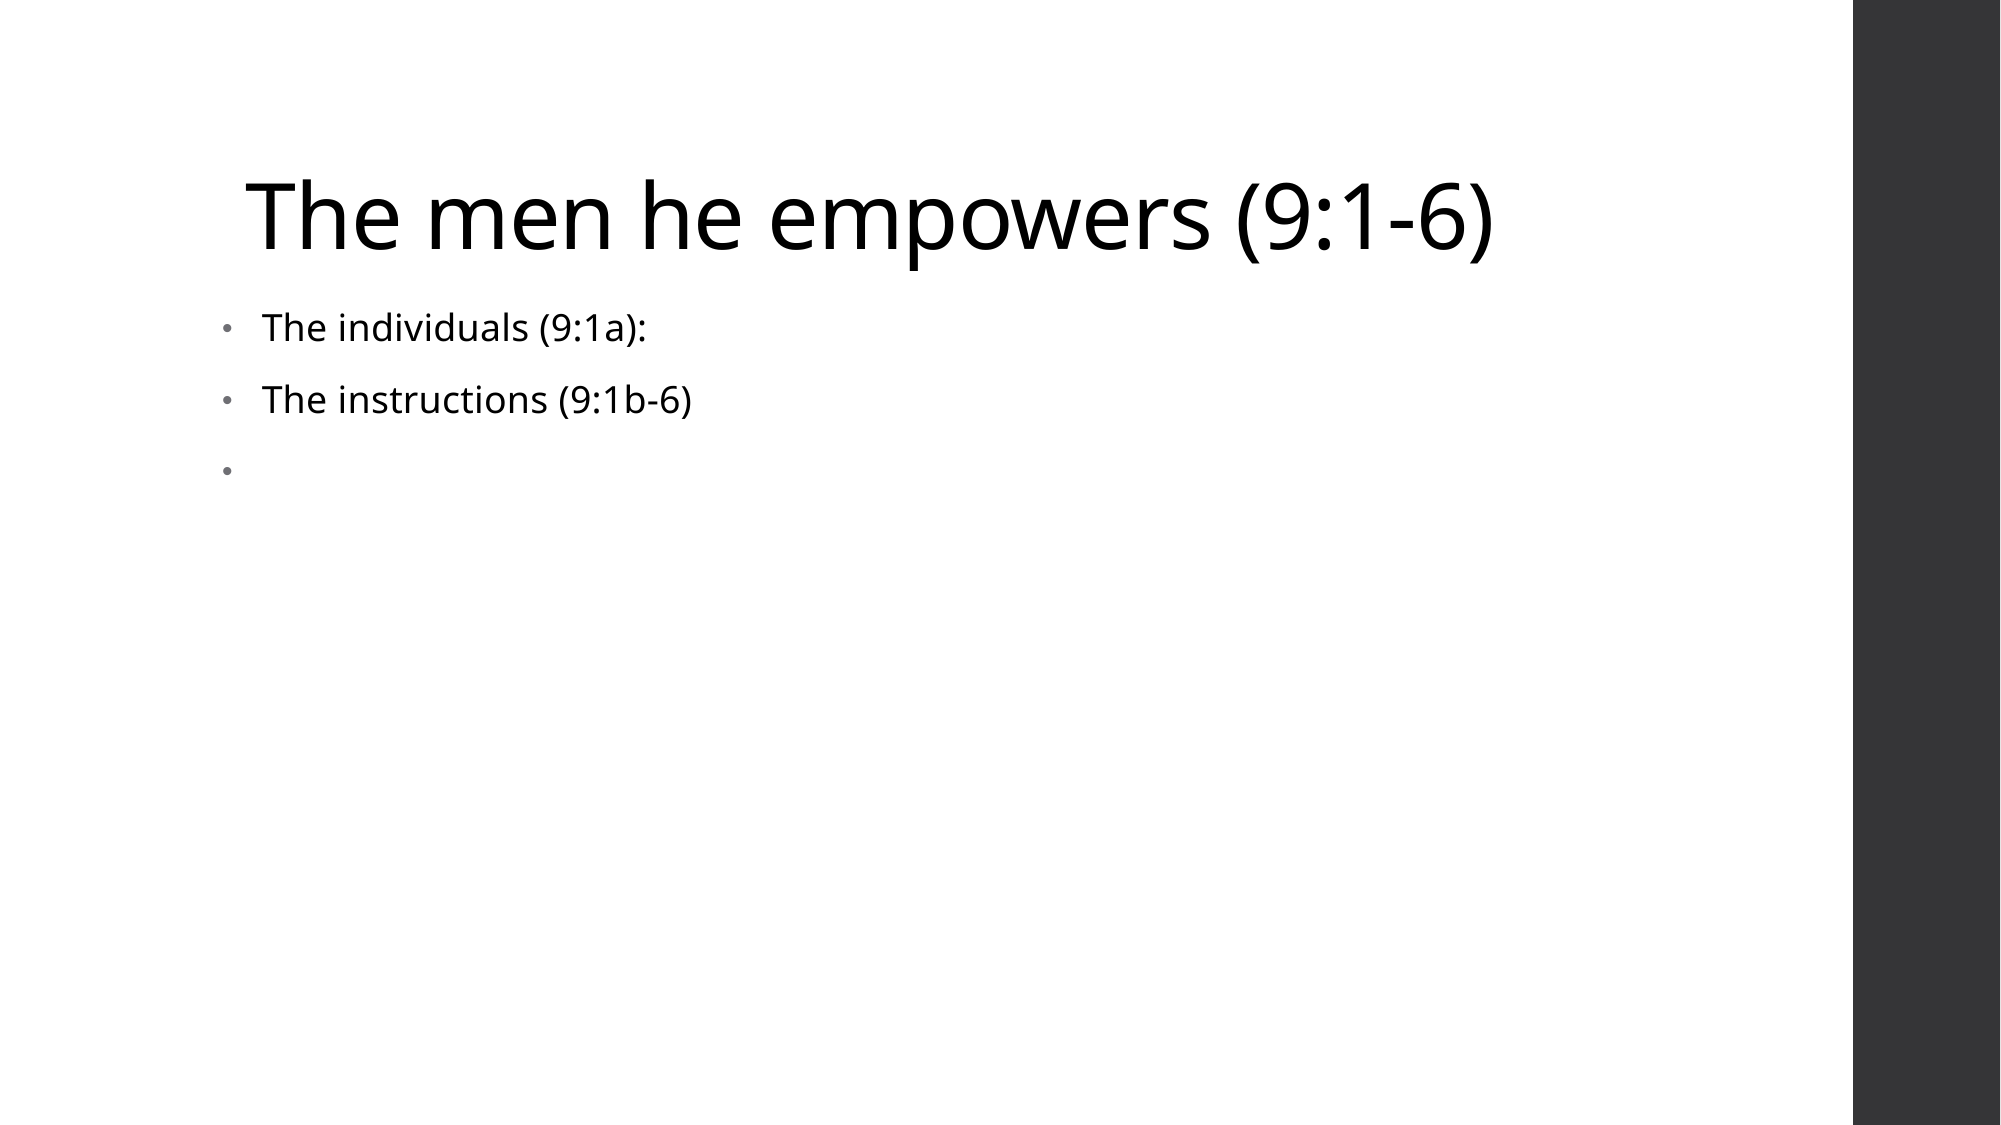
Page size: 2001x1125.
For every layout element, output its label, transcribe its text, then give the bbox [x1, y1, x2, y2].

list The individuals (9:1a): The instructions (9:1b-6) [206, 299, 1617, 1014]
title The men he empowers (9:1-6) [206, 60, 1797, 278]
